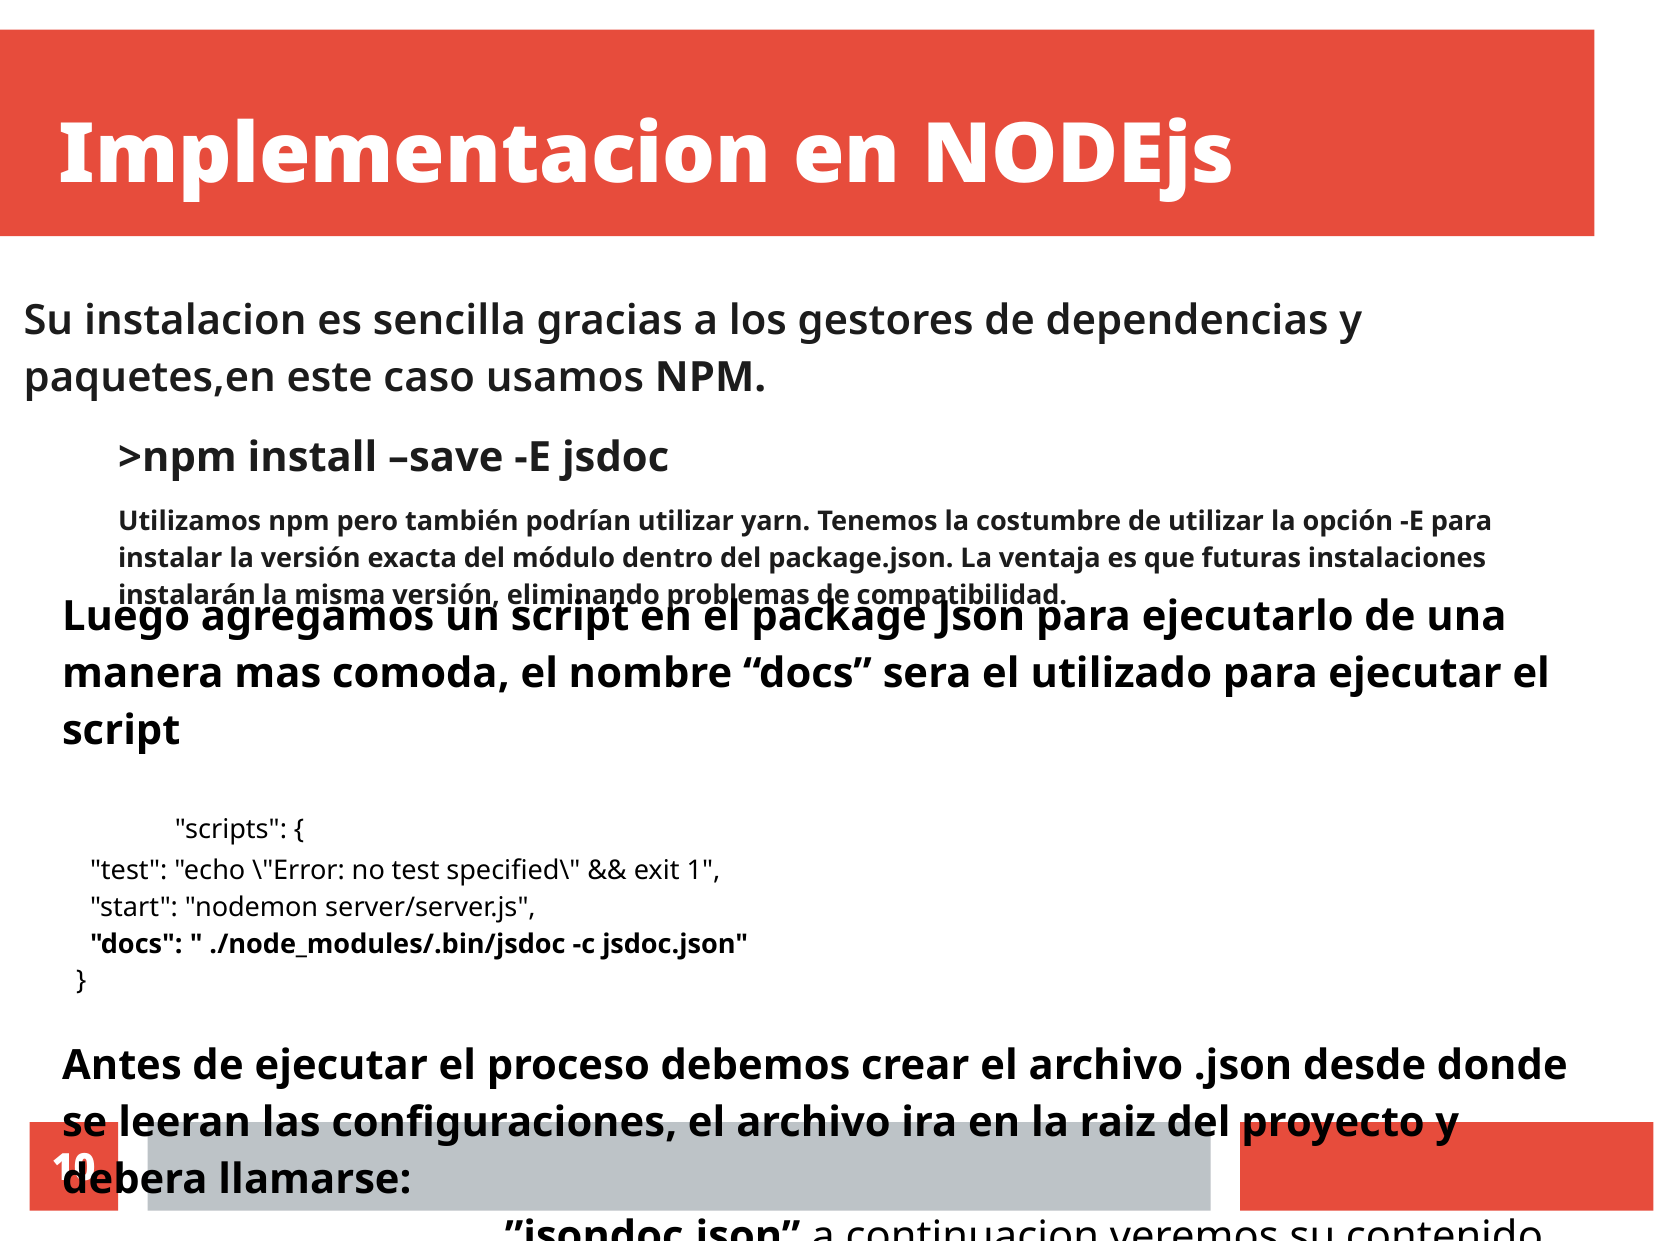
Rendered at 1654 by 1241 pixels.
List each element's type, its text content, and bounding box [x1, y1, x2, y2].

list Su instalacion es sencilla gracias a los gestores de dependencias y paquetes,en este caso usamos NPM. >npm install –save -E jsdoc Utilizamos npm pero también podrían utilizar yarn. Tenemos la costumbre de utilizar la opción -E para instalar la versión exacta del módulo dentro del package.json. La ventaja es que futuras instalaciones instalarán la misma versión, eliminando problemas de compatibilidad. [23, 289, 1530, 1058]
text_box Luego agregamos un script en el package Json para ejecutarlo de una manera mas comoda, el nombre “docs” sera el utilizado para ejecutar el script "scripts": { "test": "echo \"Error: no test specified\" && exit 1", "start": "nodemon server/server.js", "docs": " ./node_modules/.bin/jsdoc -c jsdoc.json" } Antes de ejecutar el proceso debemos crear el archivo .json desde donde se leeran las configuraciones, el archivo ira en la raiz del proyecto y debera llamarse: ”jsondoc.json” a continuacion veremos su contenido [47, 578, 1630, 1139]
title Implementacion en NODEjs [59, 59, 1595, 207]
